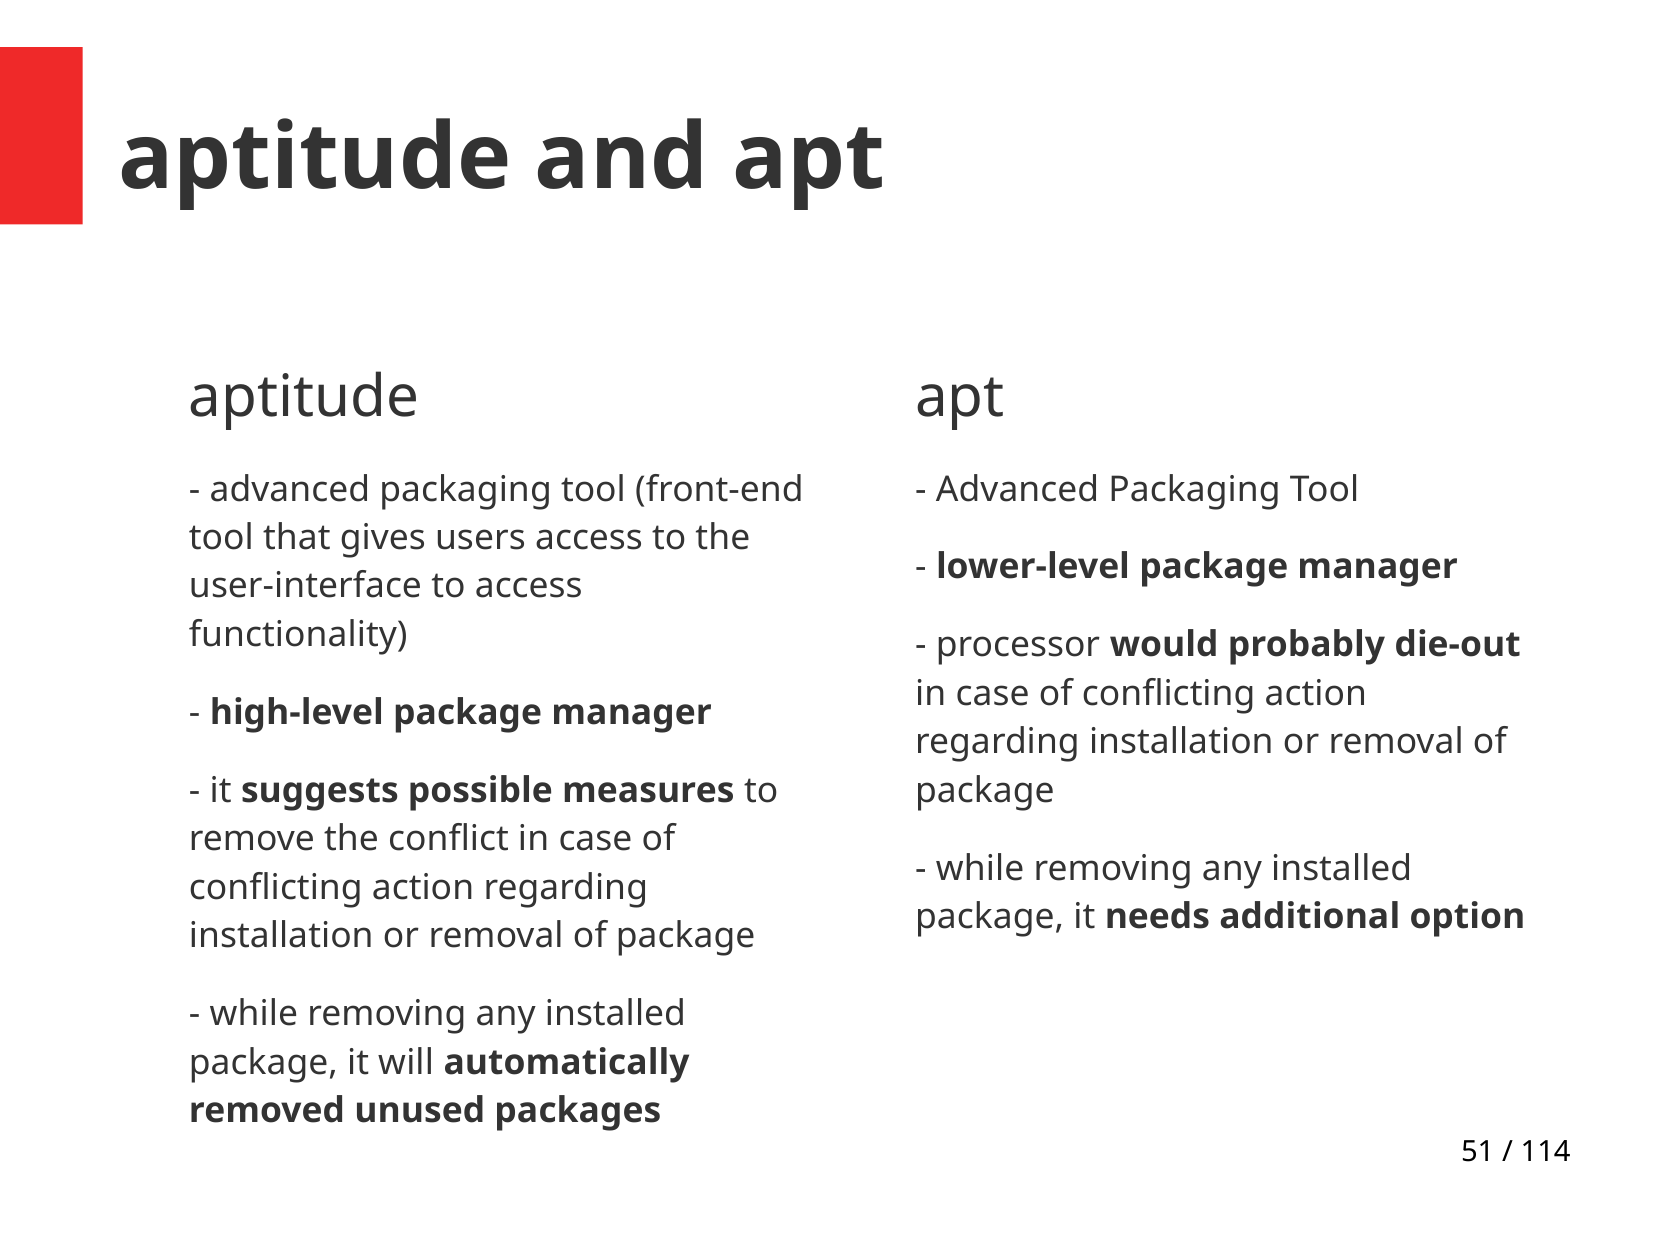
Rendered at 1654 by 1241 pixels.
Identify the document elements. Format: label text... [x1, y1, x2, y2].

title aptitude and apt [118, 49, 1571, 257]
list apt - Advanced Packaging Tool - lower-level package manager - processor would probably die-out in case of conflicting action regarding installation or removal of package - while removing any installed package, it needs additional option [844, 354, 1536, 1074]
list aptitude - advanced packaging tool (front-end tool that gives users access to the user-interface to access functionality) - high-level package manager - it suggests possible measures to remove the conflict in case of conflicting action regarding installation or removal of package - while removing any installed package, it will automatically removed unused packages [118, 354, 810, 1074]
